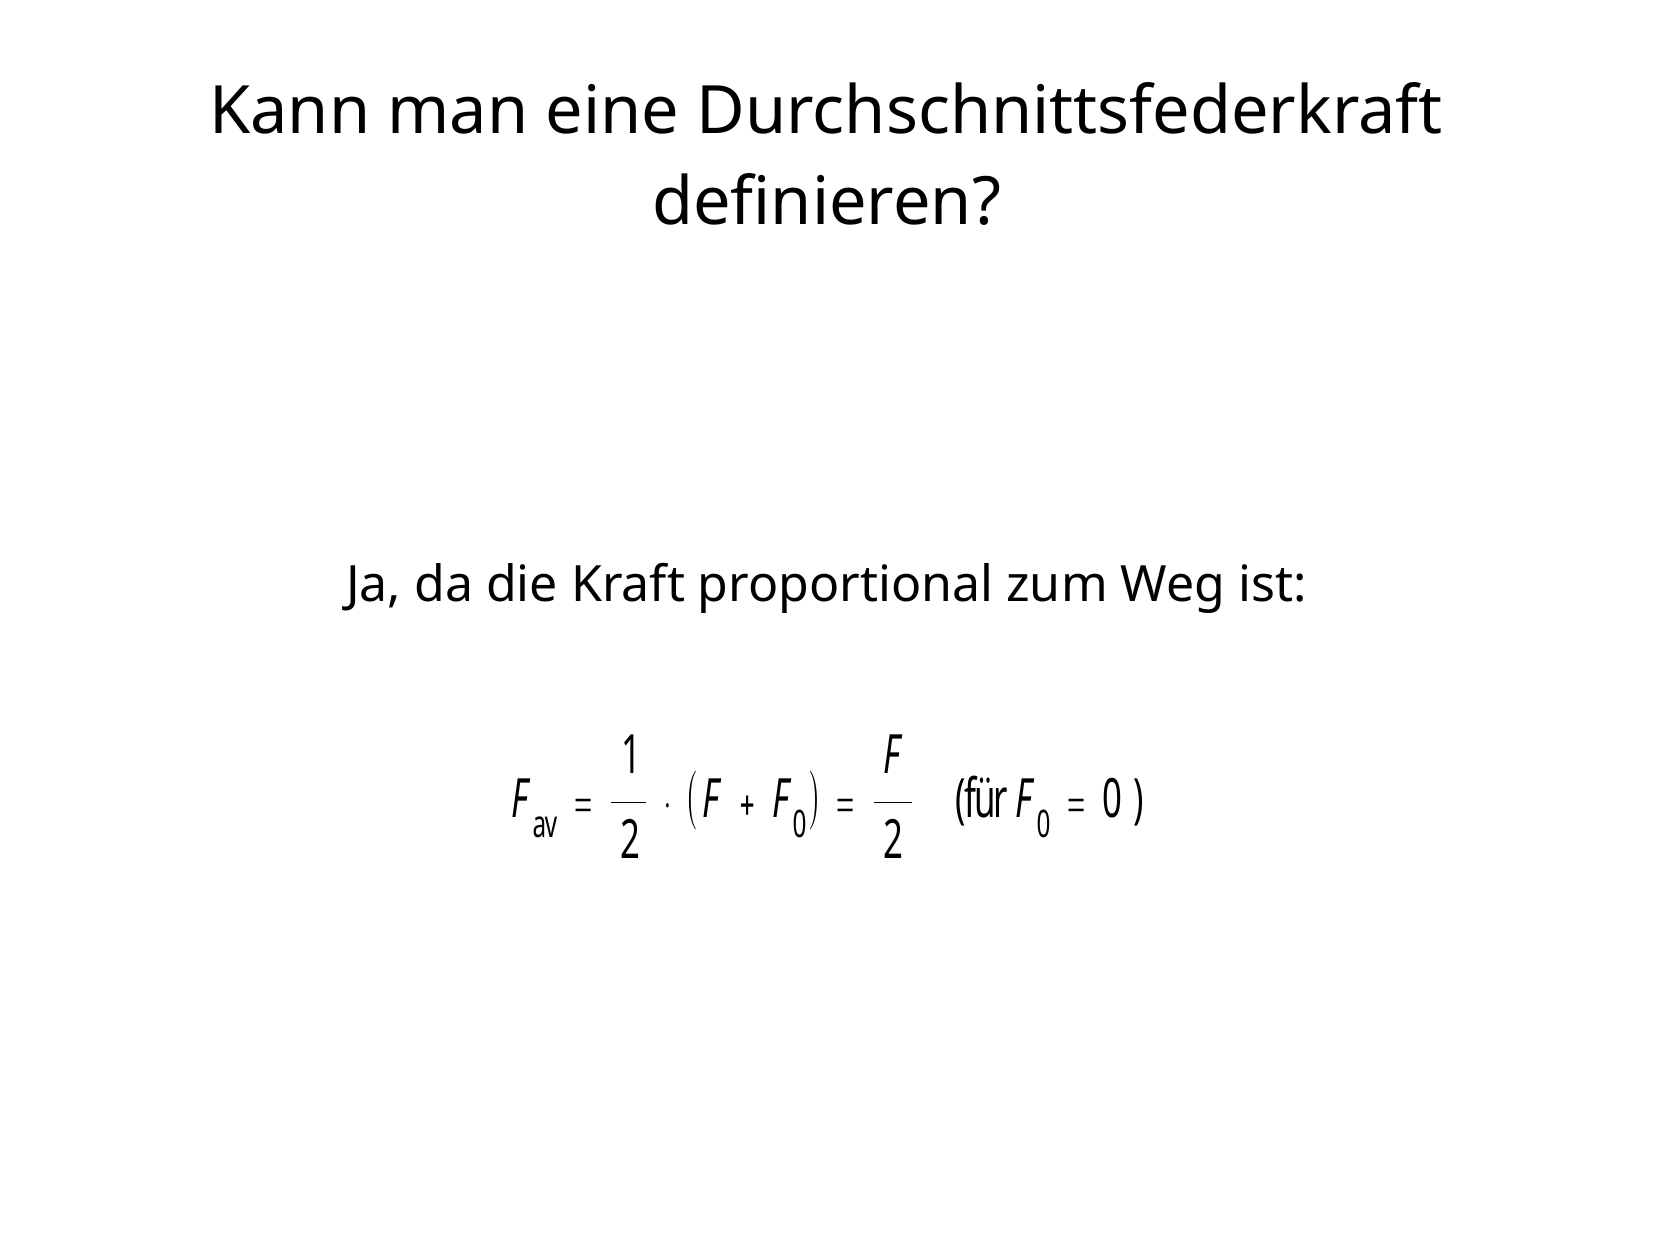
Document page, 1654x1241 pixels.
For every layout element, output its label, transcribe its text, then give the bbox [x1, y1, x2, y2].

subtitle Ja, da die Kraft proportional zum Weg ist: [82, 290, 1571, 1010]
title Kann man eine Durchschnittsfederkraft definieren? [82, 49, 1571, 257]
chart [507, 722, 1146, 873]
